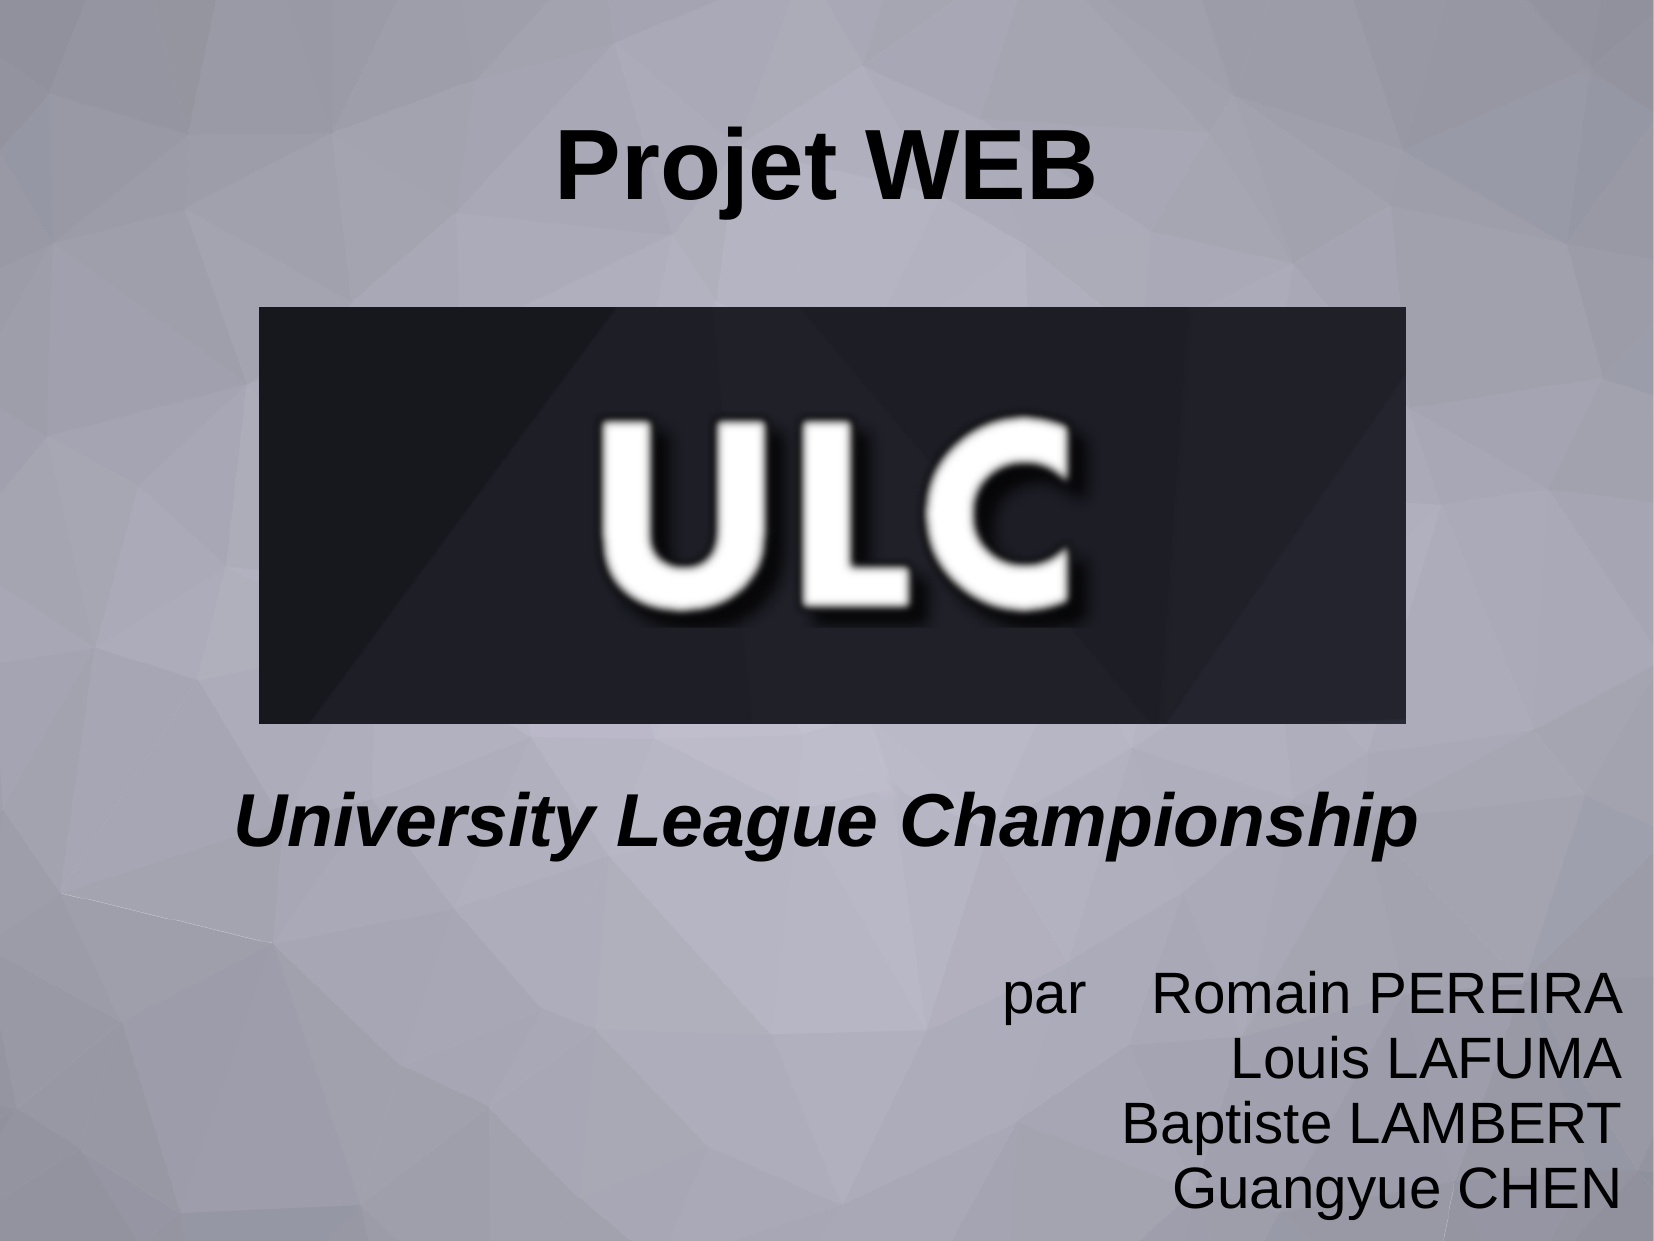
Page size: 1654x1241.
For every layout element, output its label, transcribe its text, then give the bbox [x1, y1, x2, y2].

title par Romain PEREIRA Louis LAFUMA Baptiste LAMBERT Guangyue CHEN [100, 896, 1625, 1222]
title University League Championship [82, 716, 1571, 924]
title Projet WEB [82, 61, 1571, 269]
picture [0, 0, 1654, 1241]
